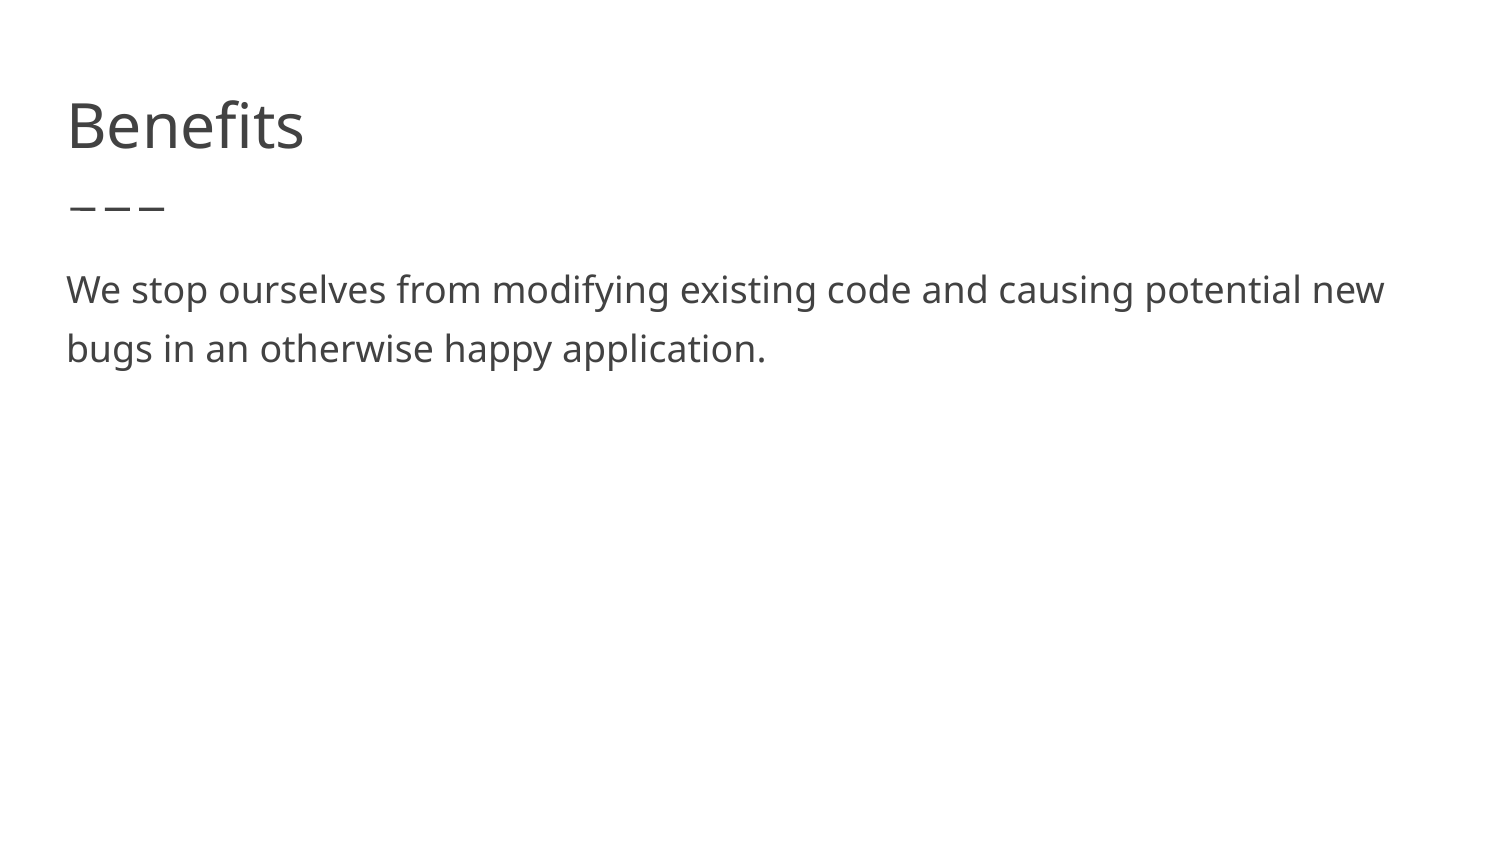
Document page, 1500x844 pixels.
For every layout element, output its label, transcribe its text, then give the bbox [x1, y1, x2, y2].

title Benefits [51, 61, 1449, 182]
list We stop ourselves from modifying existing code and causing potential new bugs in an otherwise happy application. [51, 240, 1449, 750]
